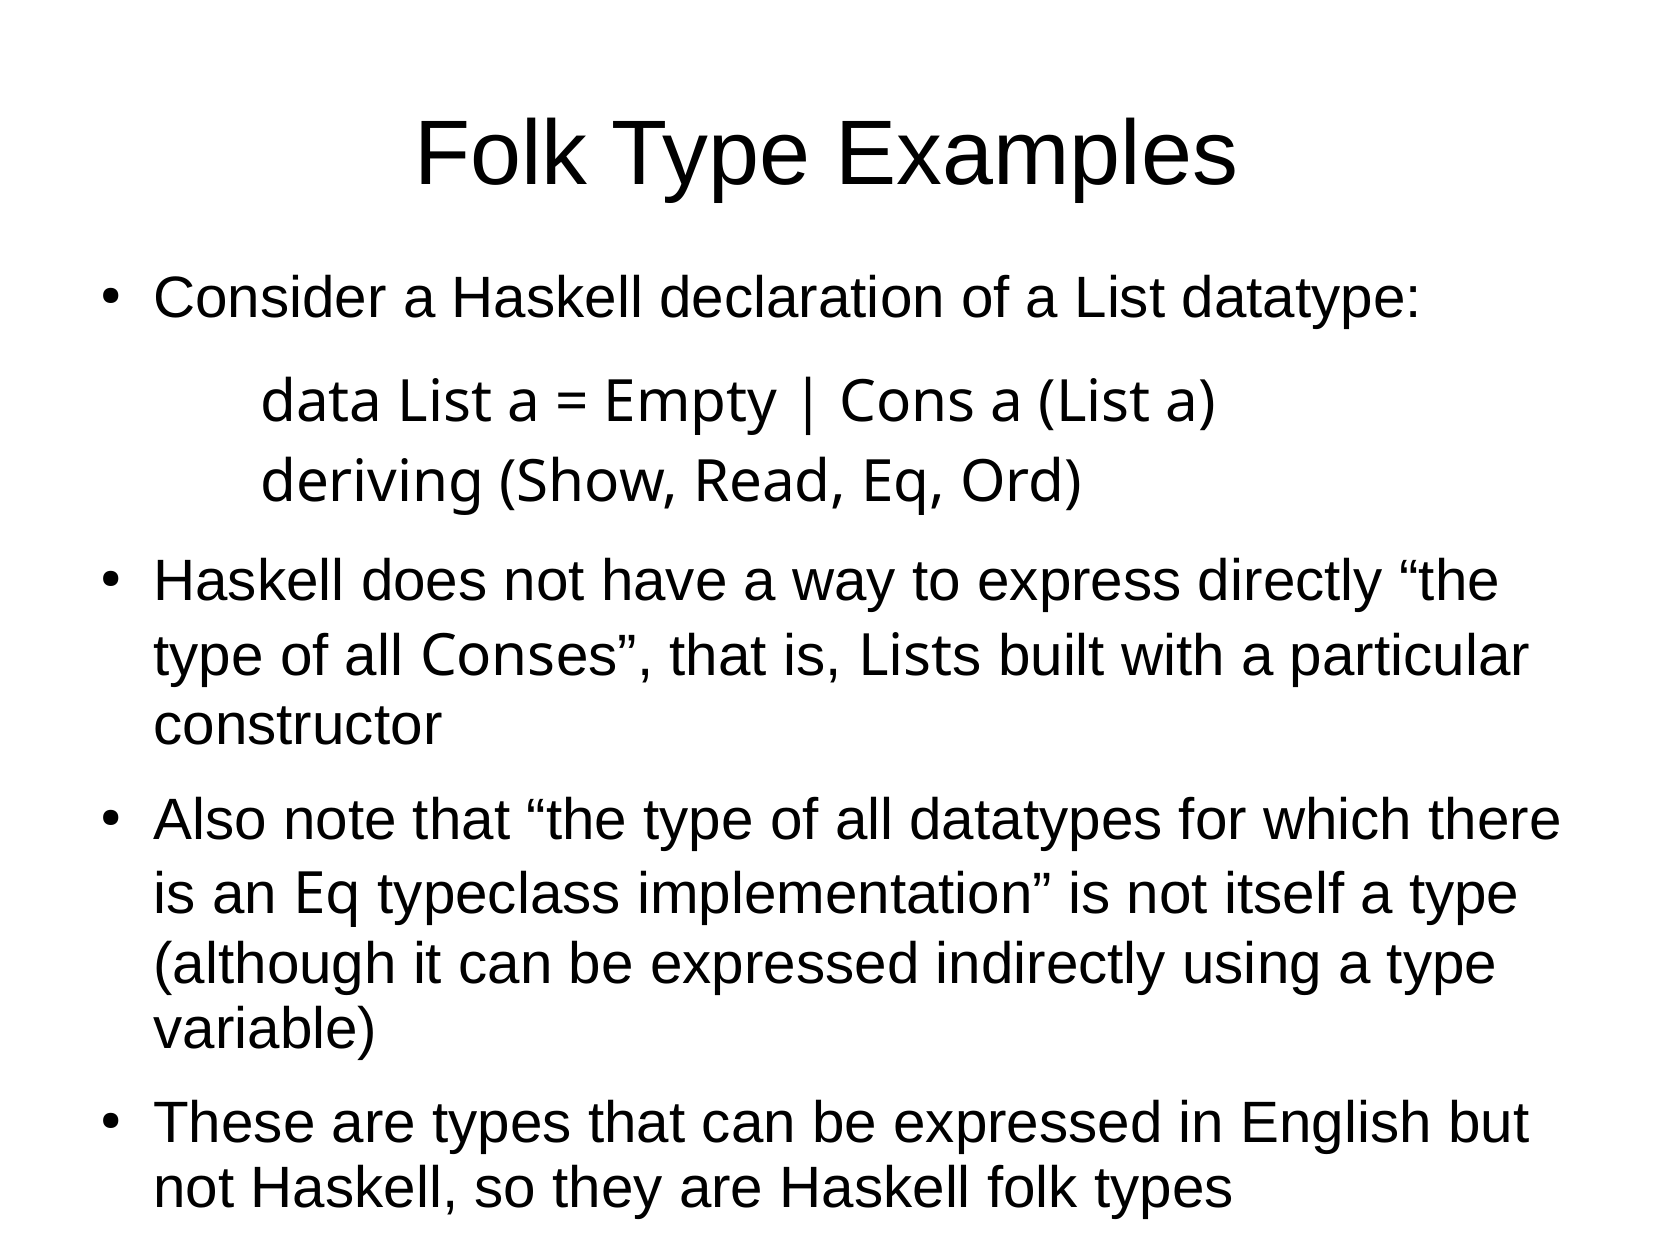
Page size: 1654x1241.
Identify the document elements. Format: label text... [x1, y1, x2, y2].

list Consider a Haskell declaration of a List datatype: data List a = Empty | Cons a (List a) deriving (Show, Read, Eq, Ord) Haskell does not have a way to express directly “the type of all Conses”, that is, Lists built with a particular constructor Also note that “the type of all datatypes for which there is an Eq typeclass implementation” is not itself a type (although it can be expressed indirectly using a type variable) These are types that can be expressed in English but not Haskell, so they are Haskell folk types [82, 265, 1571, 1186]
title Folk Type Examples [82, 49, 1571, 257]
